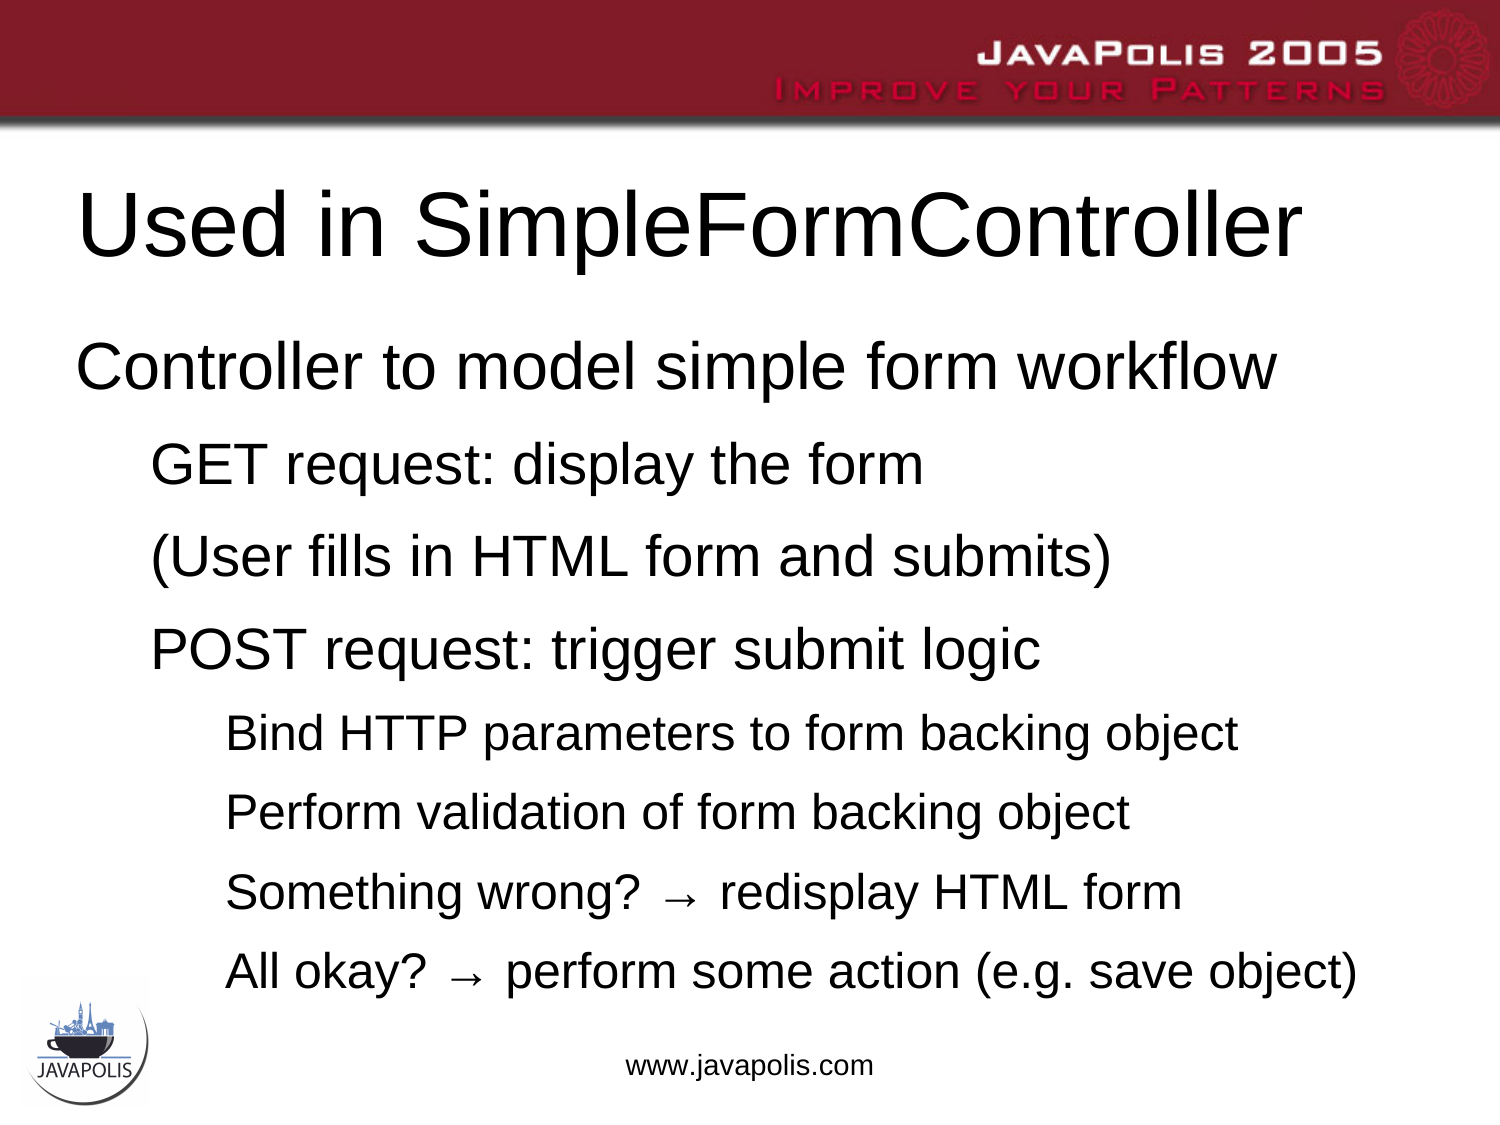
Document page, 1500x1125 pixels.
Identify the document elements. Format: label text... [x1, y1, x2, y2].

picture [0, 0, 1500, 140]
title Used in SimpleFormController [76, 148, 1424, 279]
list Controller to model simple form workflow GET request: display the form (User fills in HTML form and submits) POST request: trigger submit logic Bind HTTP parameters to form backing object Perform validation of form backing object Something wrong? → redisplay HTML form All okay? → perform some action (e.g. save object) [75, 314, 1426, 1012]
picture [20, 976, 149, 1106]
